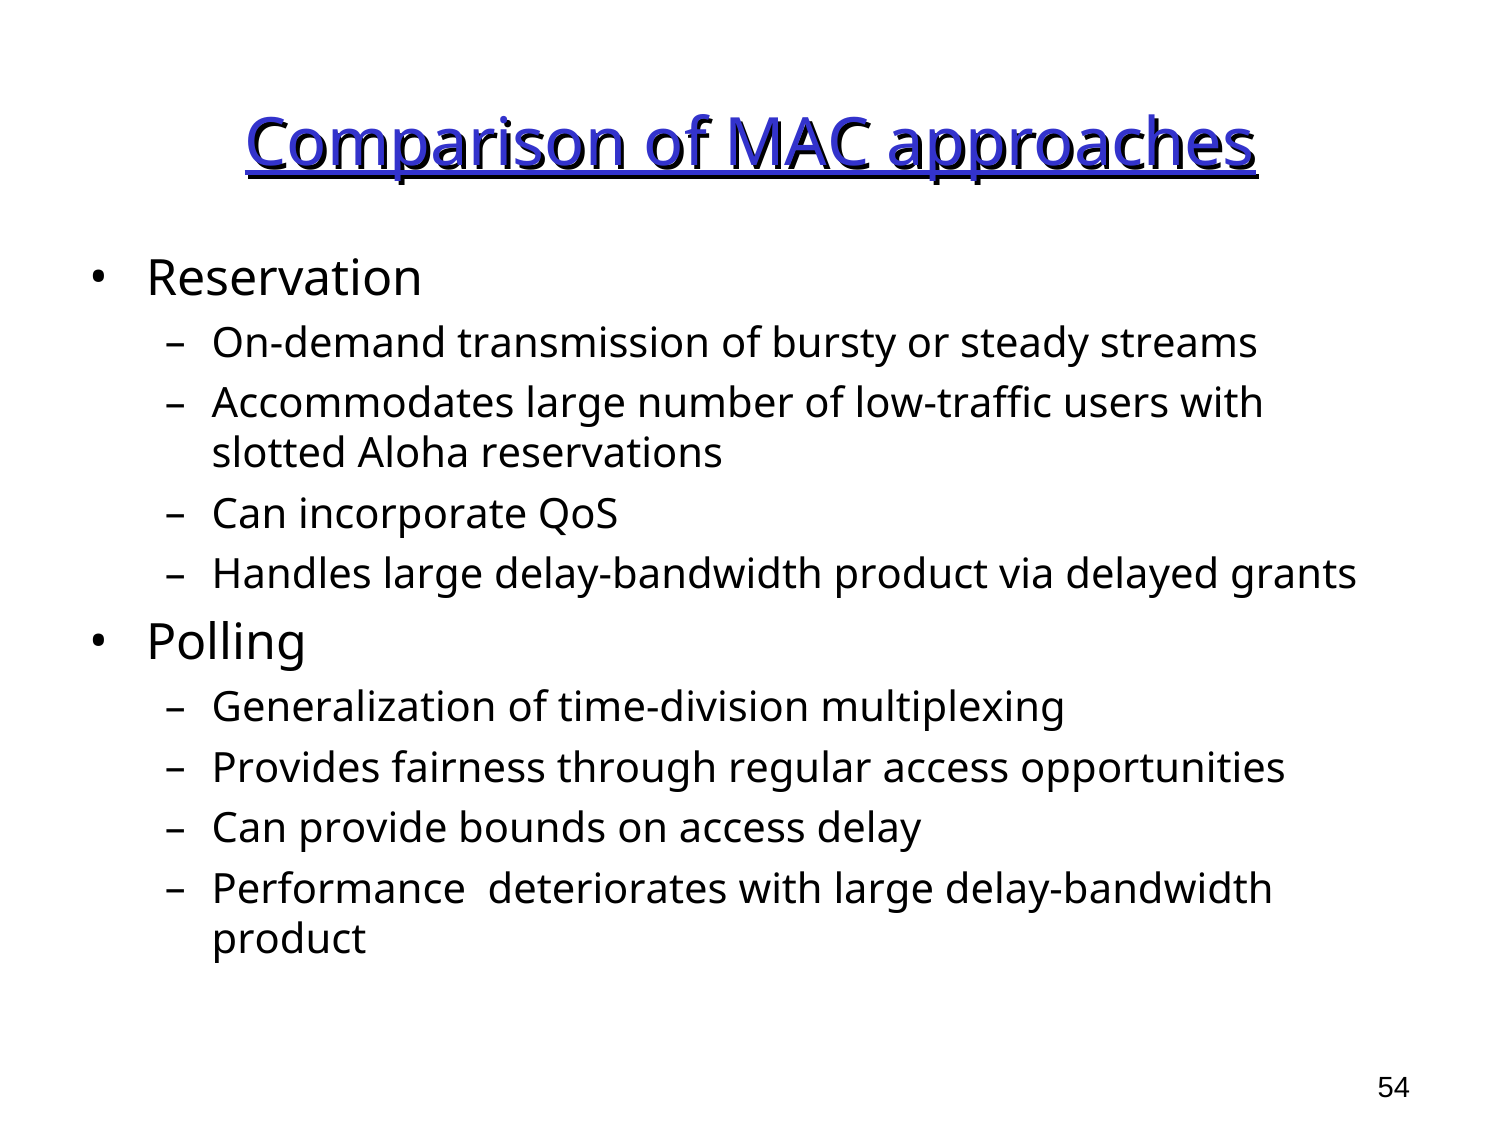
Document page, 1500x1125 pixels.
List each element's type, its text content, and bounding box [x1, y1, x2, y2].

title Comparison of MAC approaches [75, 45, 1426, 233]
list Reservation On-demand transmission of bursty or steady streams Accommodates large number of low-traffic users with slotted Aloha reservations Can incorporate QoS Handles large delay-bandwidth product via delayed grants Polling Generalization of time-division multiplexing Provides fairness through regular access opportunities Can provide bounds on access delay Performance deteriorates with large delay-bandwidth product [75, 237, 1426, 1054]
